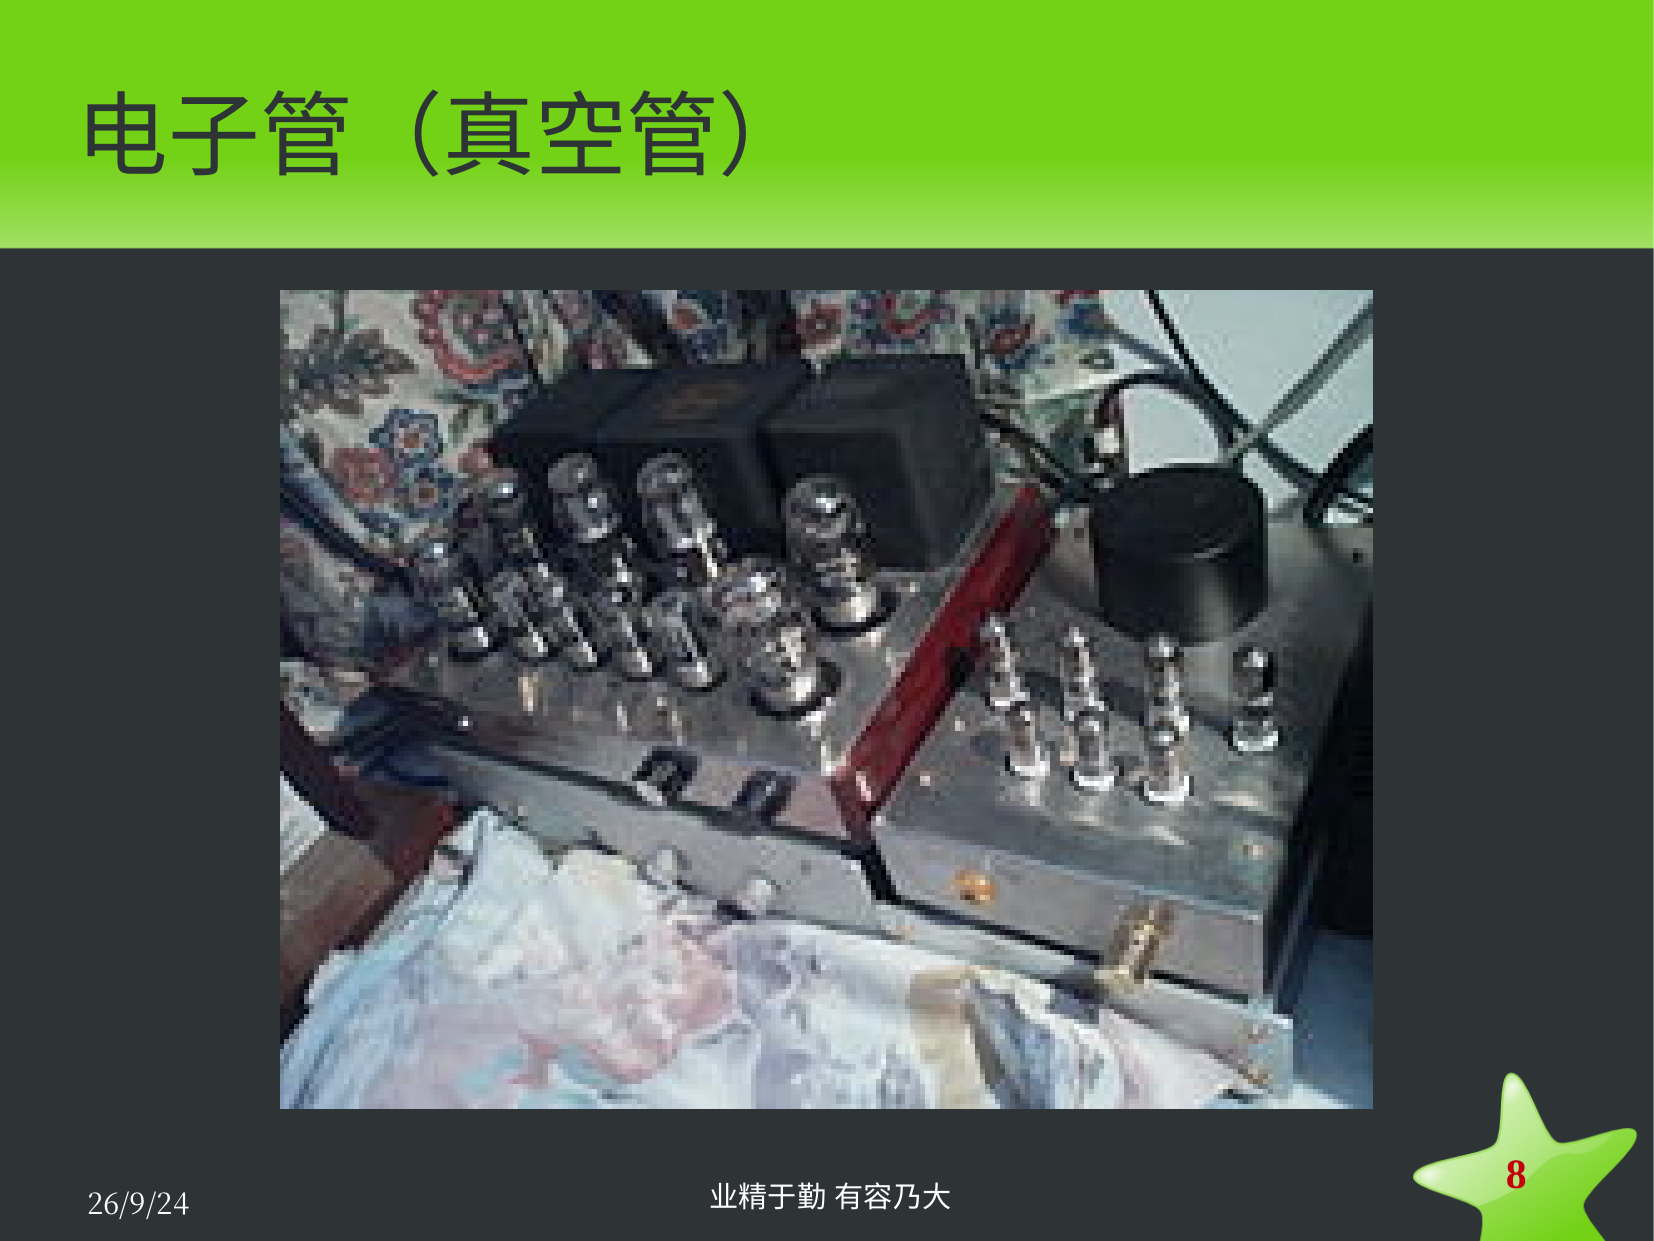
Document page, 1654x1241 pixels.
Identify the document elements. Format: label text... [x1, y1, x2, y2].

title 电子管（真空管） [76, 29, 1565, 237]
picture [0, 0, 1654, 1241]
